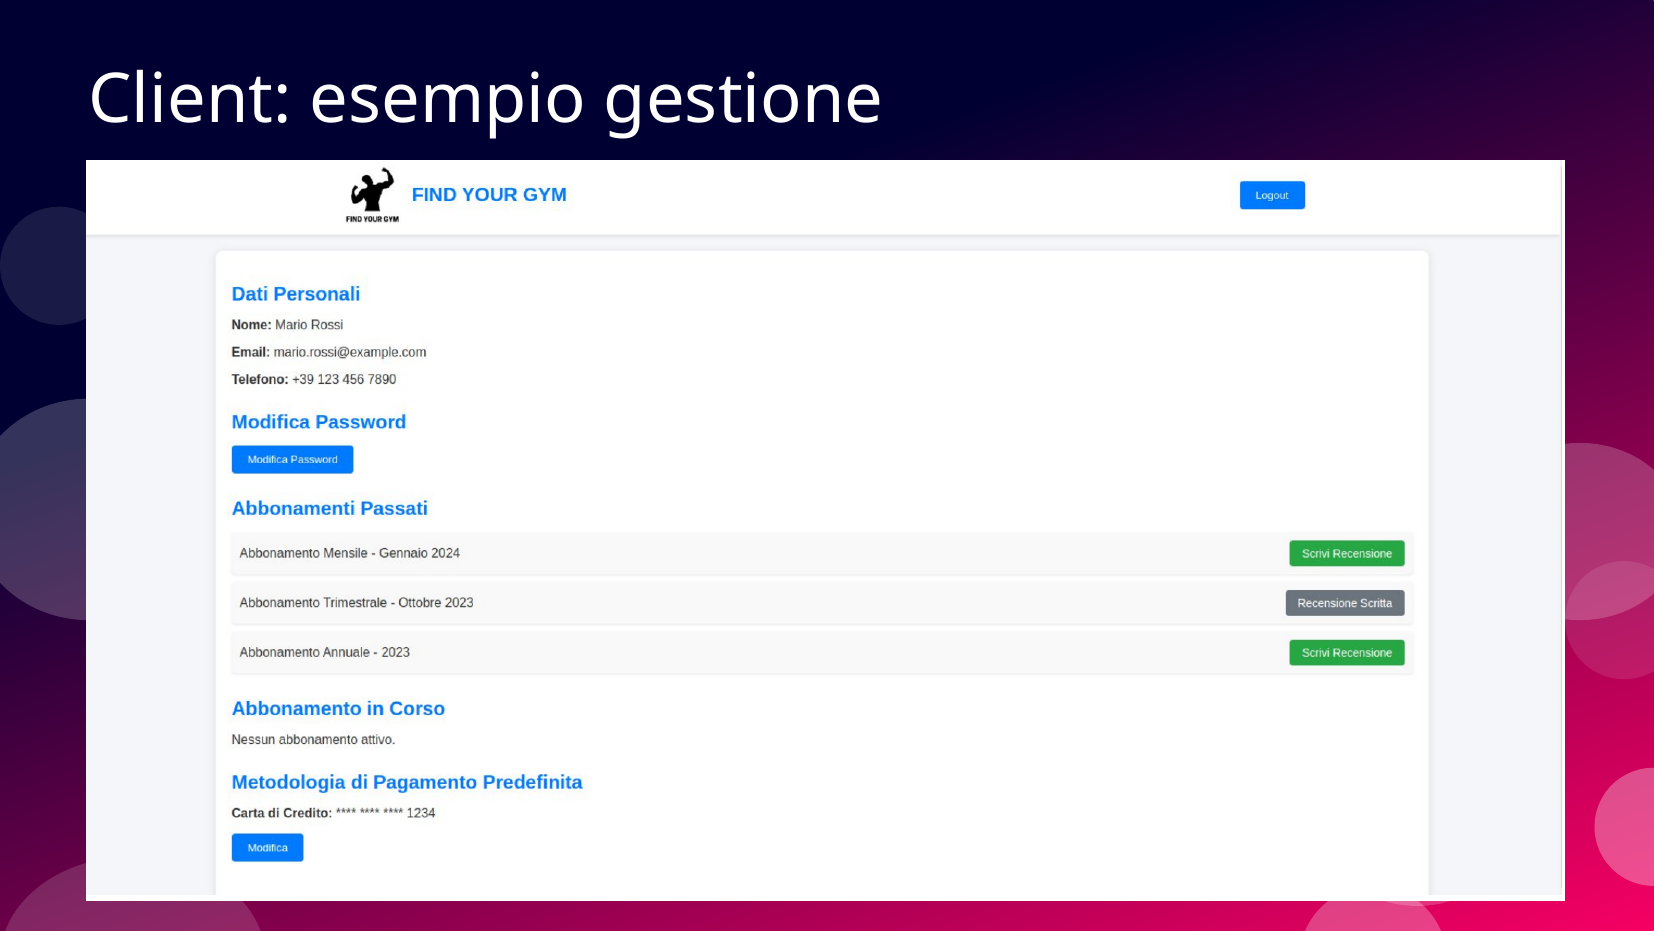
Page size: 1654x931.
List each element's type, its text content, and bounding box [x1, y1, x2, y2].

title Client: esempio gestione [88, 14, 1565, 160]
picture [86, 160, 1565, 901]
